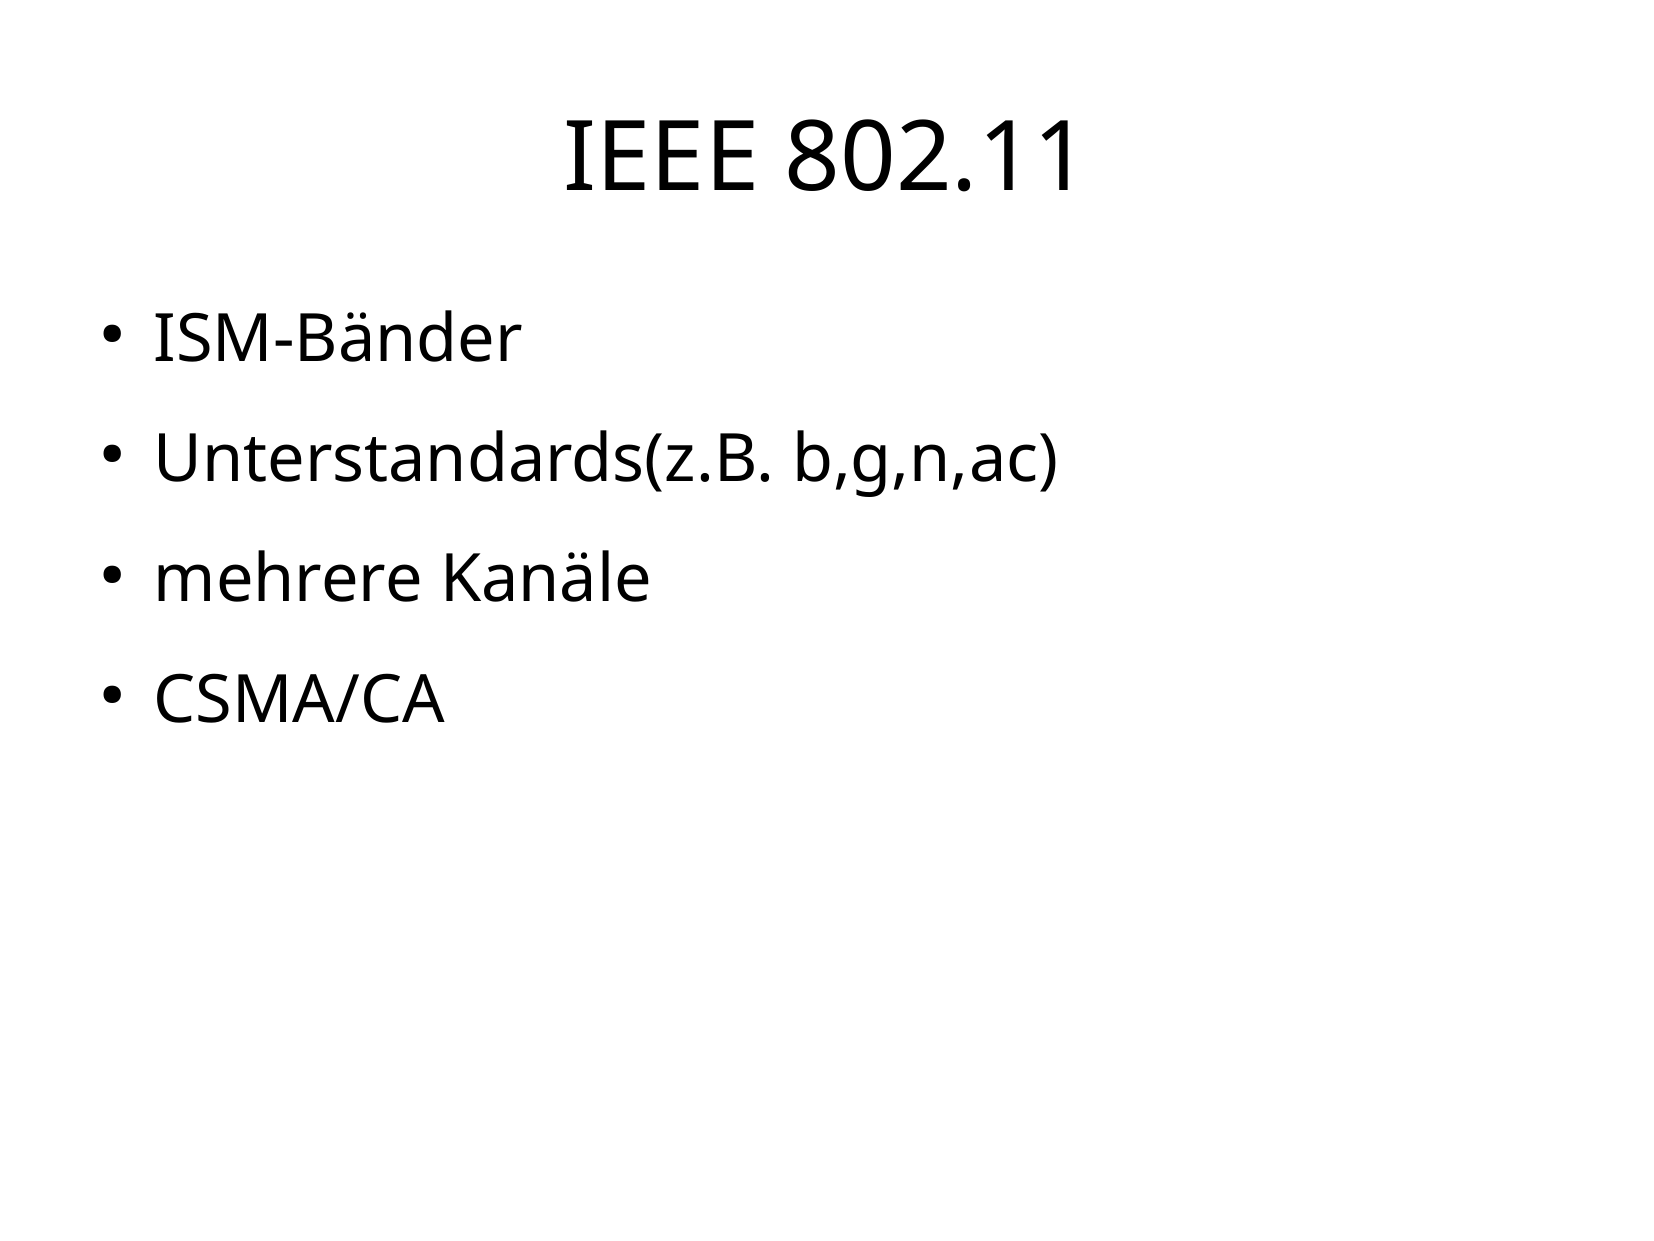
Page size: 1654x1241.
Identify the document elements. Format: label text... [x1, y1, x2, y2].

list ISM-Bänder Unterstandards(z.B. b,g,n,ac) mehrere Kanäle CSMA/CA [82, 290, 1571, 1010]
title IEEE 802.11 [82, 49, 1571, 257]
